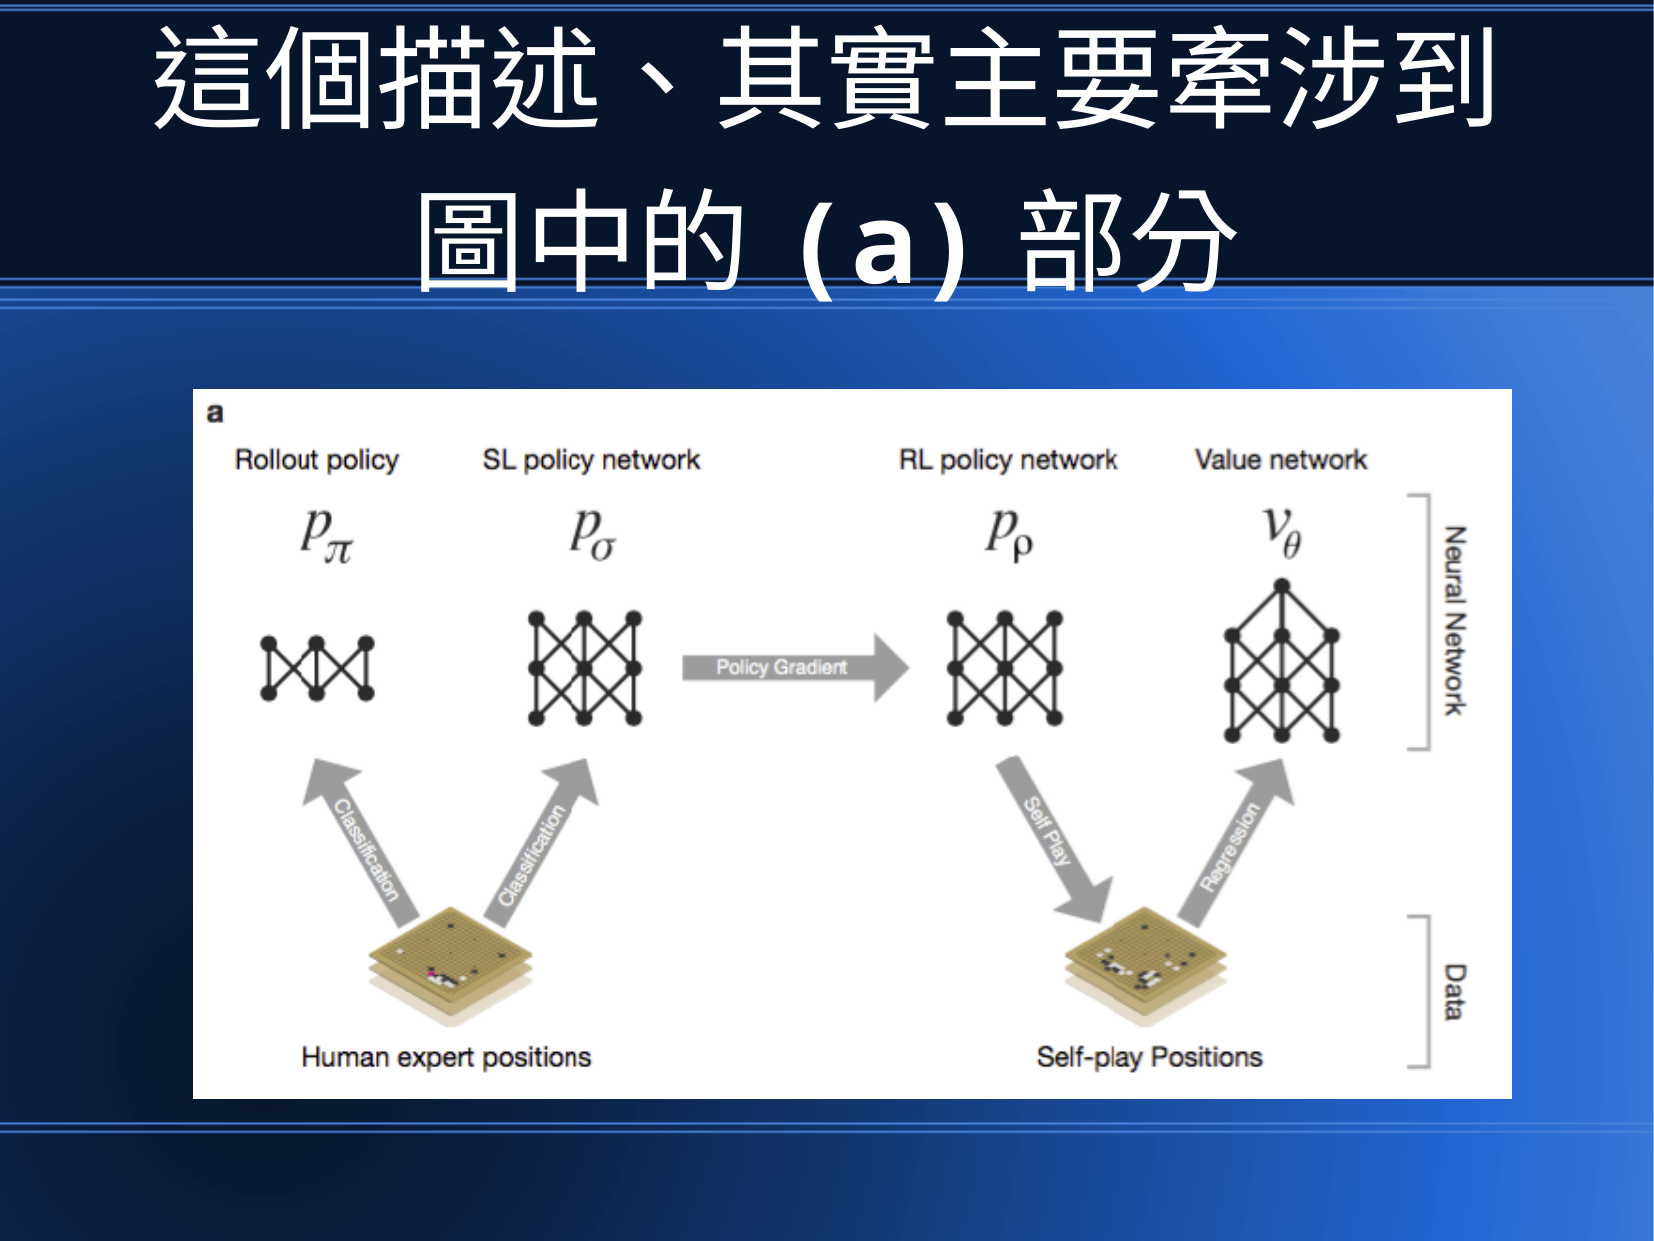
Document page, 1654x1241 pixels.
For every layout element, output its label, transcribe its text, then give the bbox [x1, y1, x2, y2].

title 這個描述、其實主要牽涉到 圖中的(a)部分 [82, 17, 1571, 289]
picture [0, 0, 1654, 1241]
